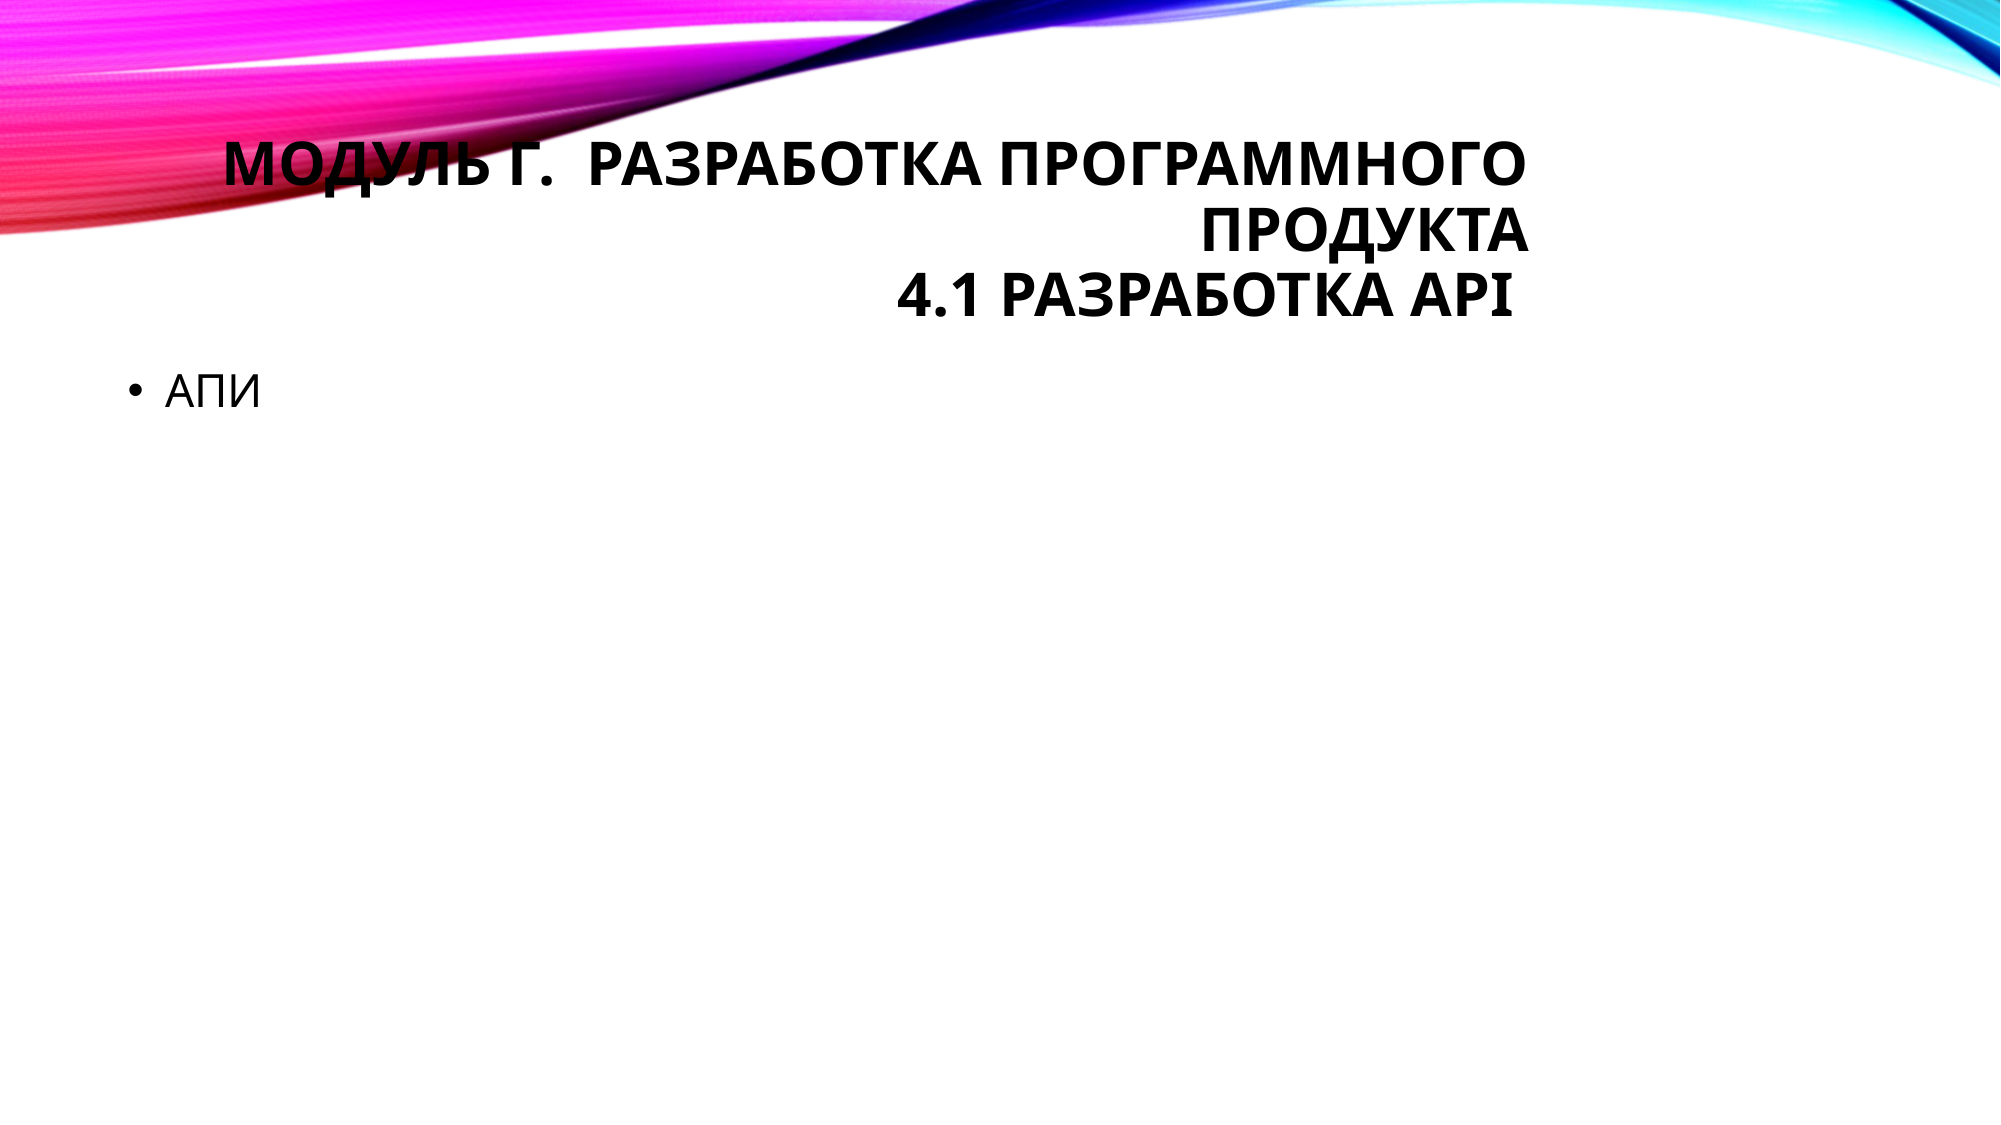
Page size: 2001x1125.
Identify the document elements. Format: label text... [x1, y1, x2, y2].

list АПИ [112, 360, 1888, 1021]
title Модуль Г. Разработка программного продукта 4.1 Разработка API [206, 125, 1888, 338]
